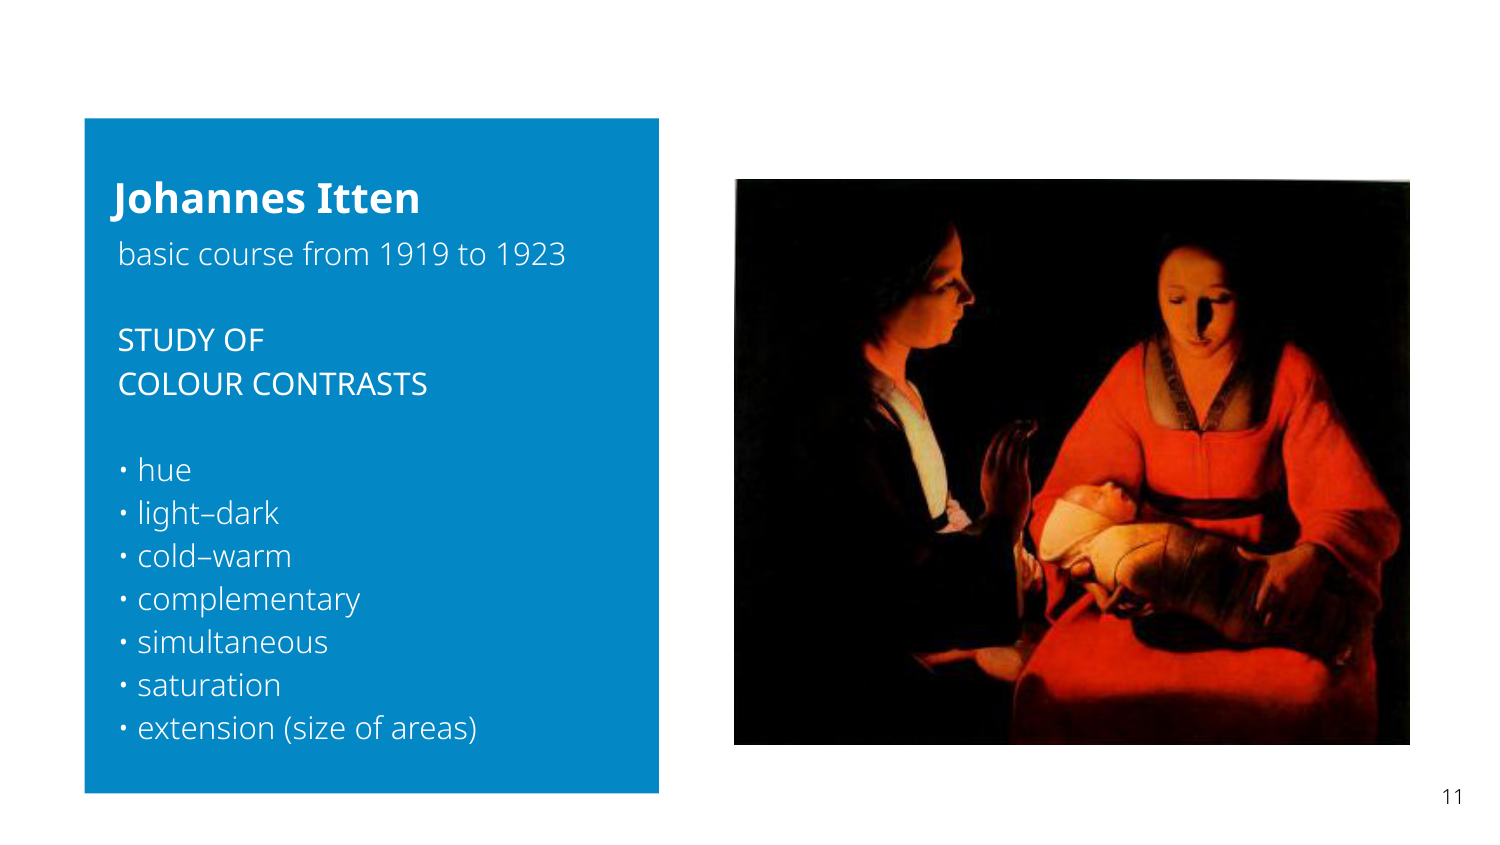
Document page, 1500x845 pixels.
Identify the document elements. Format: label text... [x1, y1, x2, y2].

picture [734, 179, 1410, 745]
title Johannes Itten [98, 168, 665, 252]
title basic course from 1919 to 1923 Study of colour contrasts • hue • light–dark • cold–warm • complementary • simultaneous • saturation • extension (size of areas) [102, 252, 633, 761]
